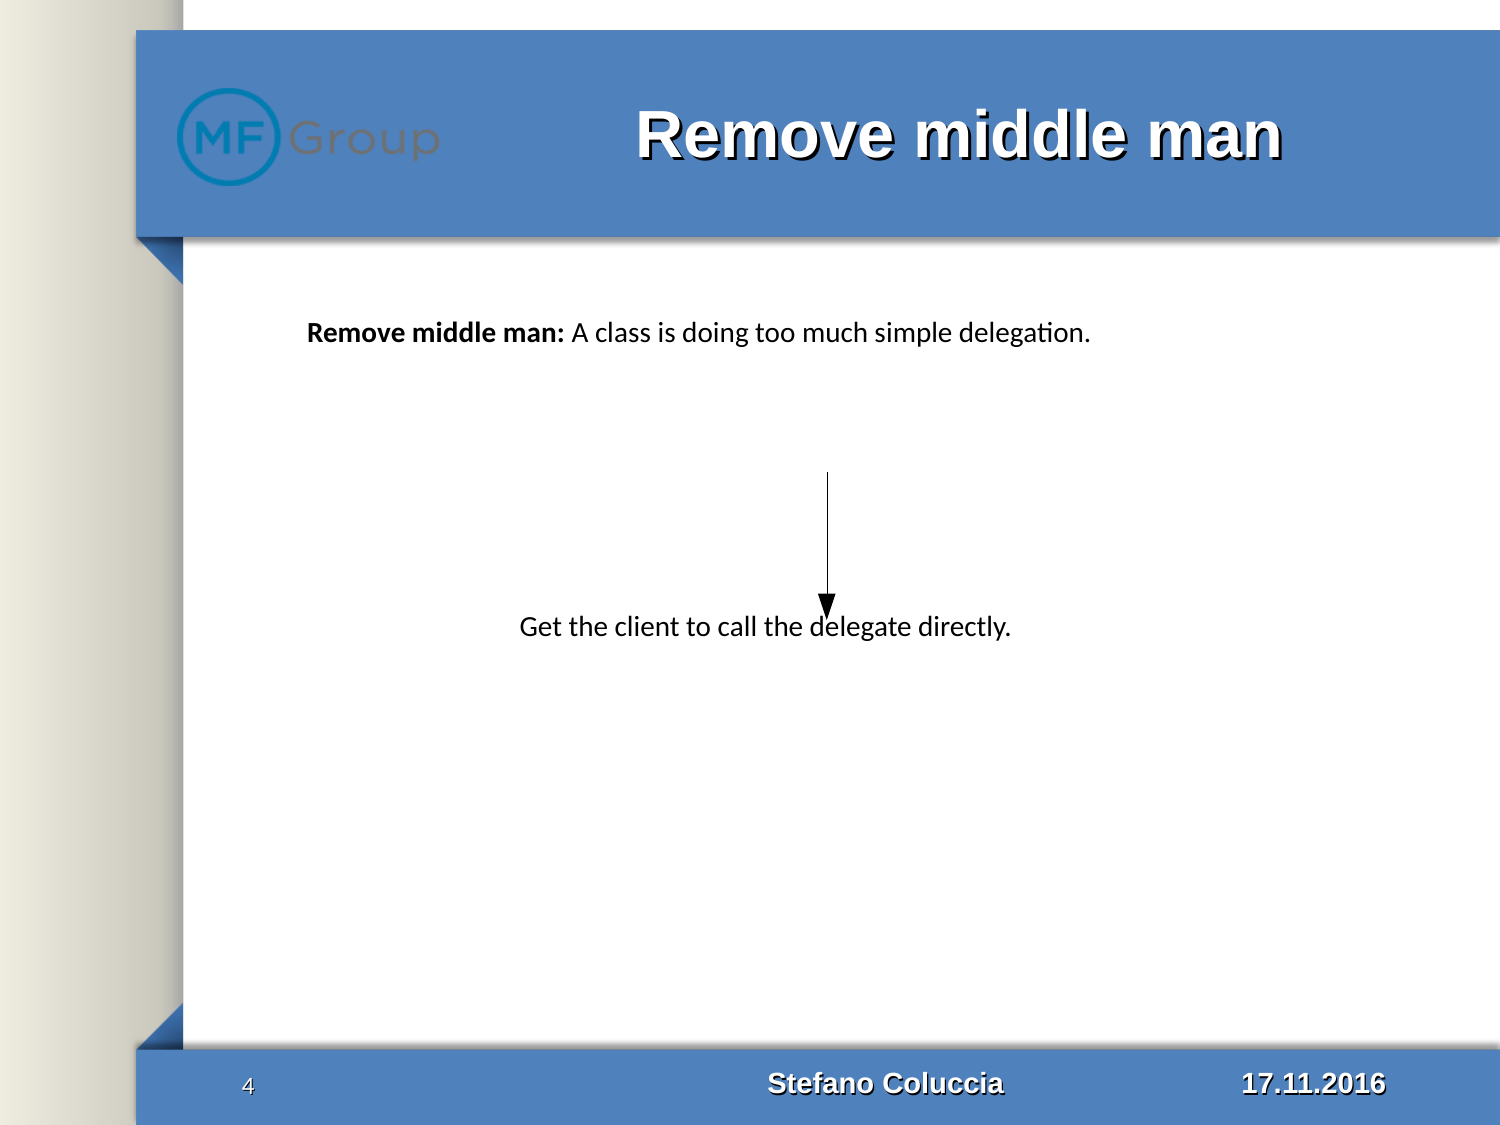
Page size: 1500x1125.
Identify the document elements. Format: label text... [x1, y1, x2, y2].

title Remove middle man [472, 57, 1447, 211]
list Remove middle man: A class is doing too much simple delegation. Get the client to call the delegate directly. [236, 261, 1453, 975]
picture [0, 0, 1500, 1125]
title 17.11.2016 [1151, 1062, 1477, 1105]
title Stefano Coluccia [738, 1062, 1034, 1105]
